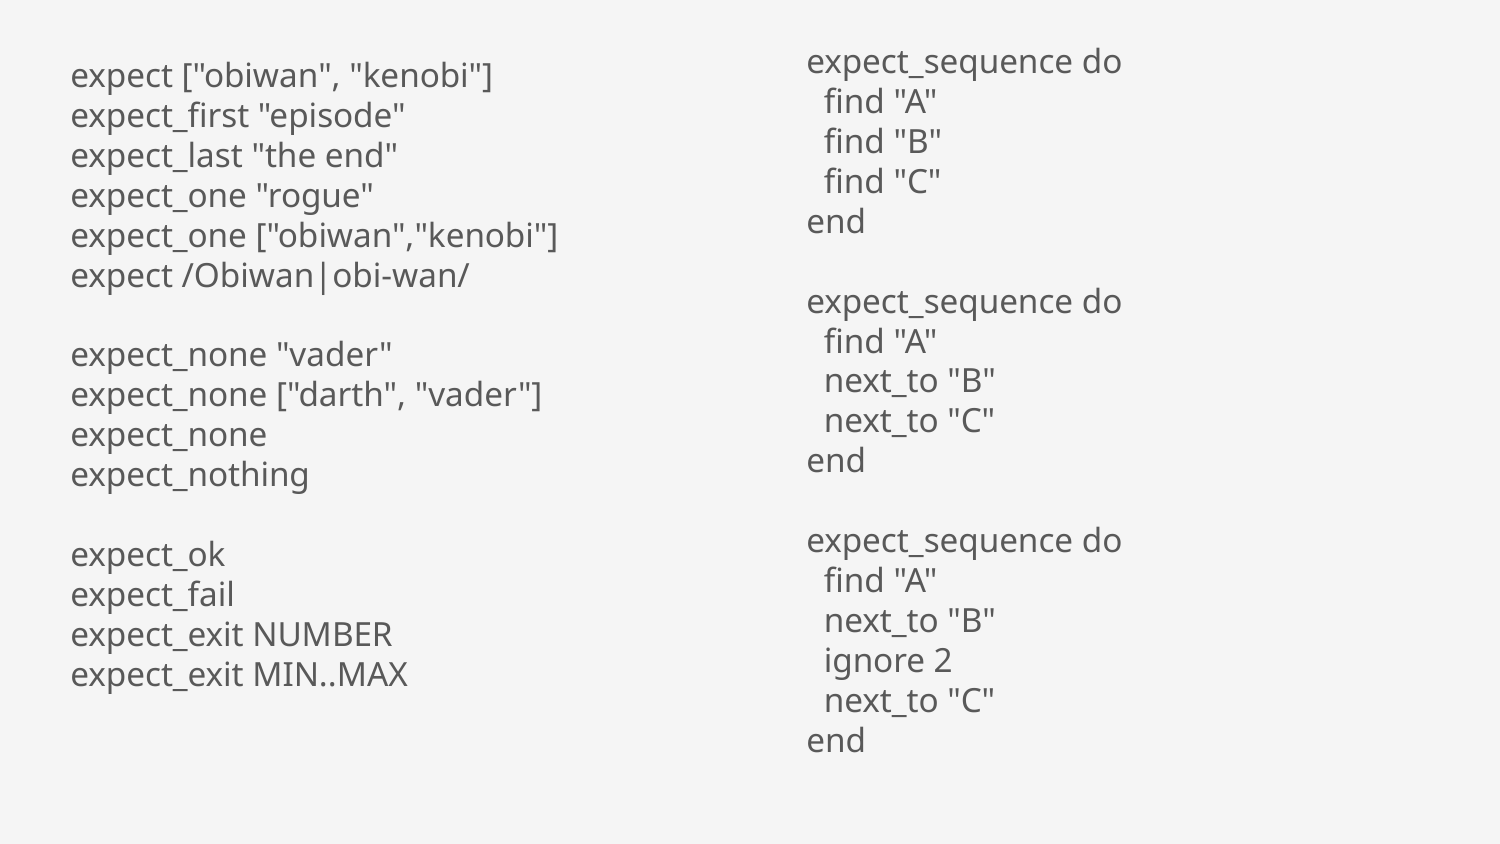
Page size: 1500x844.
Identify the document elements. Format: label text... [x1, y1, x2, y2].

text_box expect_sequence do find "A" find "B" find "C" end expect_sequence do find "A" next_to "B" next_to "C" end expect_sequence do find "A" next_to "B" ignore 2 next_to "C" end [791, 25, 1366, 779]
text_box expect ["obiwan", "kenobi"] expect_first "episode" expect_last "the end" expect_one "rogue" expect_one ["obiwan","kenobi"] expect /Obiwan|obi-wan/ expect_none "vader" expect_none ["darth", "vader"] expect_none expect_nothing expect_ok expect_fail expect_exit NUMBER expect_exit MIN..MAX [55, 39, 718, 715]
